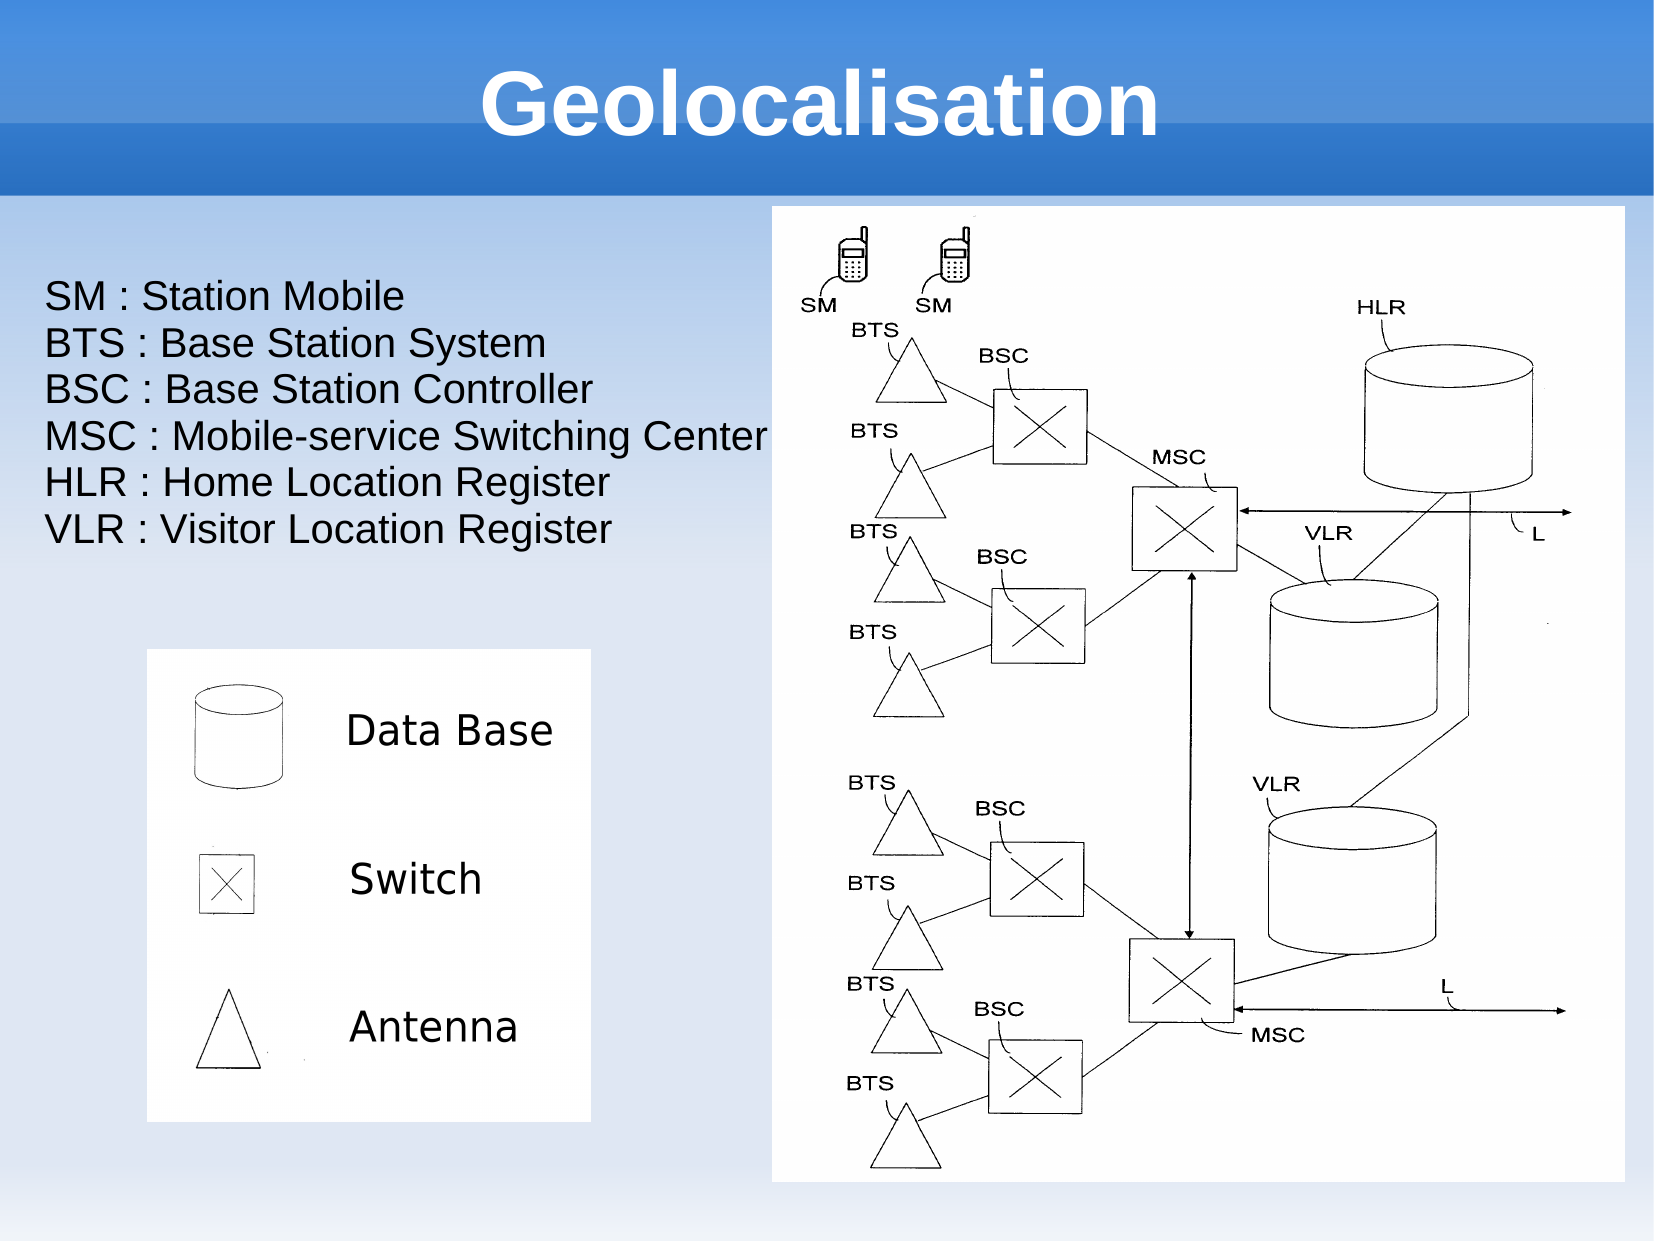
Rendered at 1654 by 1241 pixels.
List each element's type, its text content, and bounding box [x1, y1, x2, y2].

text_box SM : Station Mobile BTS : Base Station System BSC : Base Station Controller MSC : Mobile-service Switching Center HLR : Home Location Register VLR : Visitor Location Register [29, 265, 798, 602]
title Geolocalisation [76, 0, 1565, 208]
picture [0, 0, 1654, 1241]
